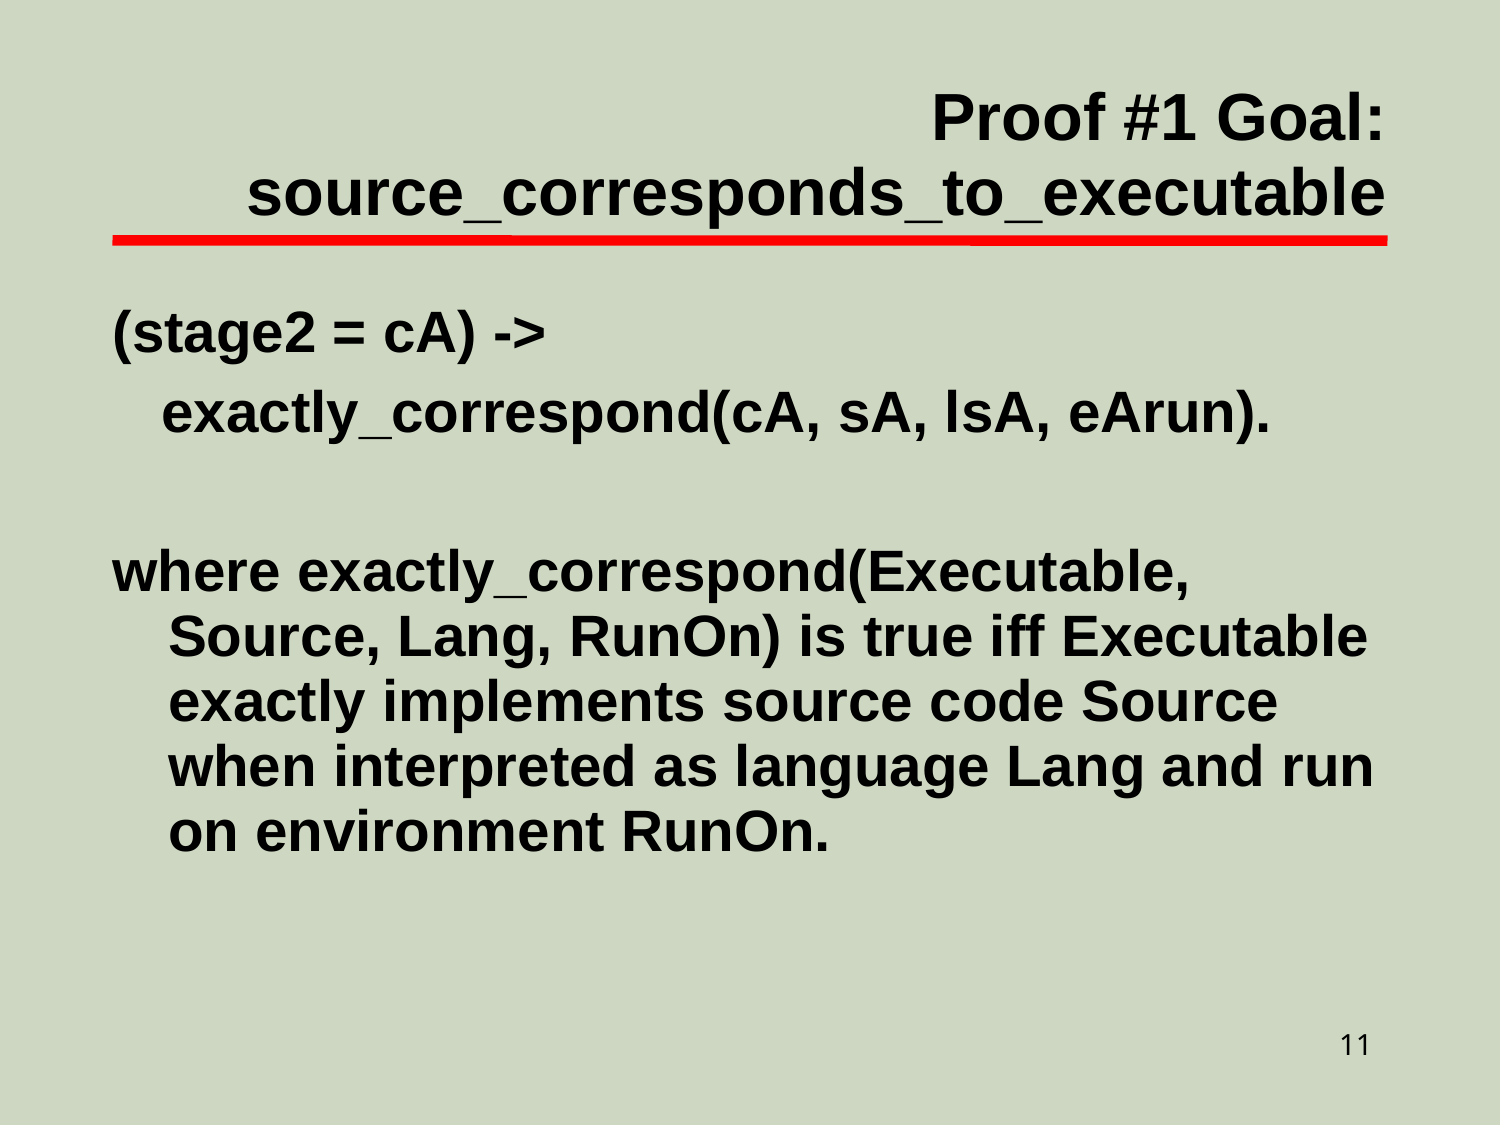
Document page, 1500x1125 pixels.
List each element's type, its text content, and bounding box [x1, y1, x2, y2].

list (stage2 = cA) -> exactly_correspond(cA, sA, lsA, eArun). where exactly_correspond(Executable, Source, Lang, RunOn) is true iff Executable exactly implements source code Source when interpreted as language Lang and run on environment RunOn. [112, 299, 1387, 1088]
title Proof #1 Goal: source_corresponds_to_executable [124, 79, 1387, 230]
